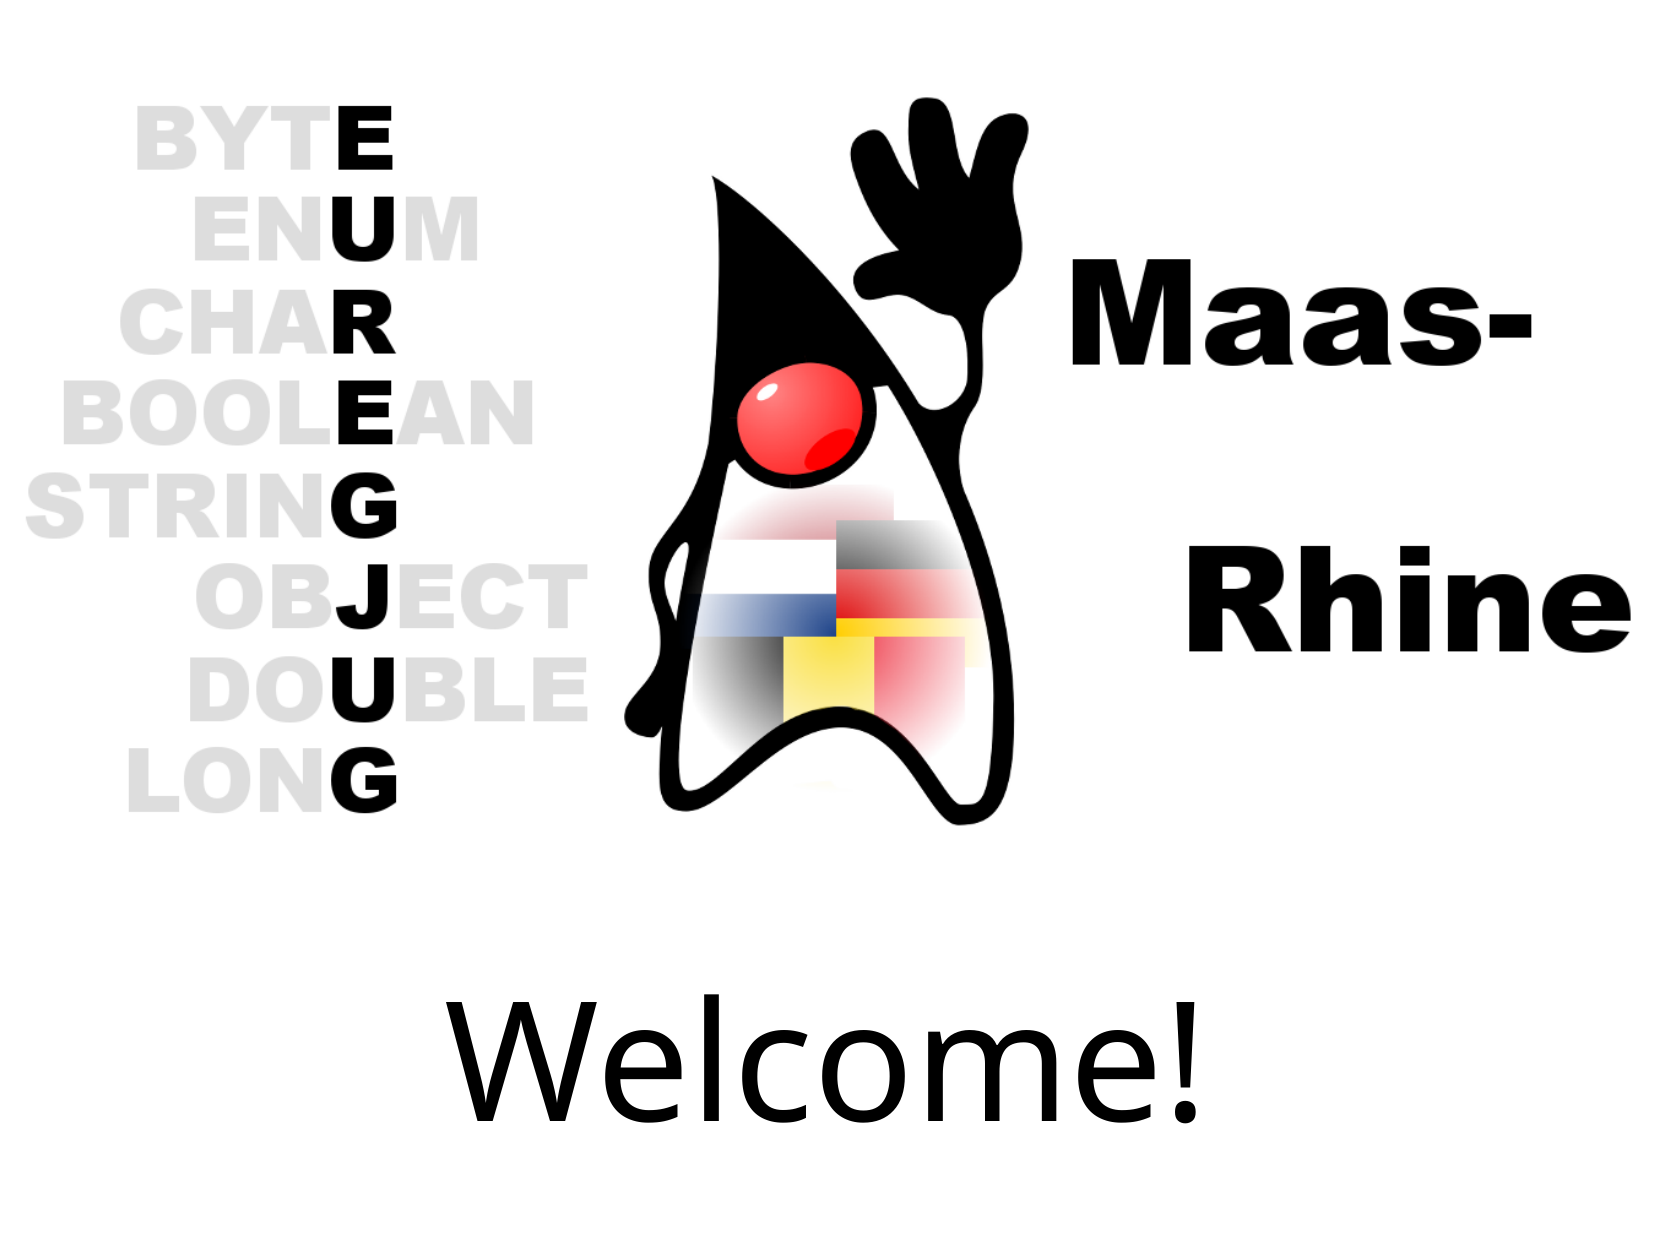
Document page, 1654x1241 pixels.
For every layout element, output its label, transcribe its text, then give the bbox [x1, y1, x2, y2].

text_box Welcome! [0, 874, 1654, 1241]
picture [0, 73, 1654, 839]
